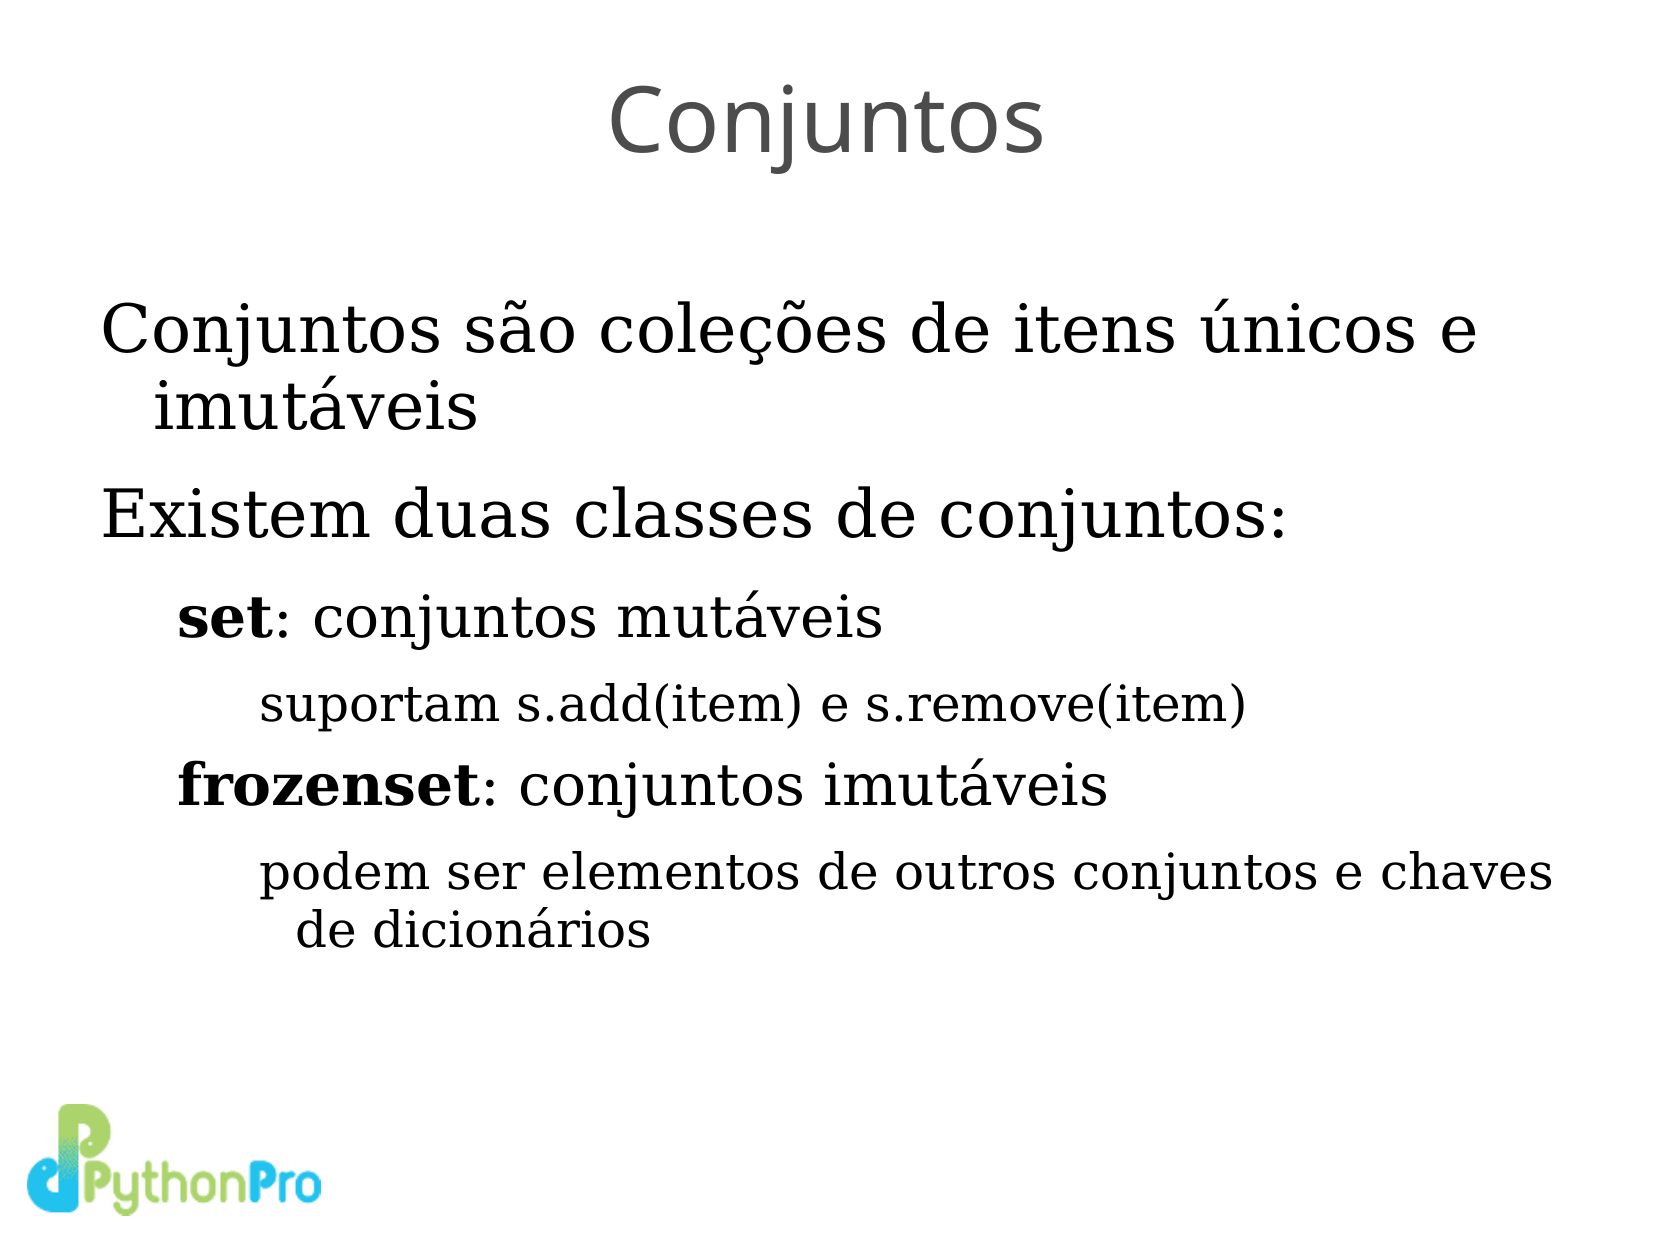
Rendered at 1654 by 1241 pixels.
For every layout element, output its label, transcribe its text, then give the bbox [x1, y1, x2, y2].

title Conjuntos [82, 13, 1571, 222]
list Conjuntos são coleções de itens únicos e imutáveis Existem duas classes de conjuntos: set: conjuntos mutáveis suportam s.add(item) e s.remove(item) frozenset: conjuntos imutáveis podem ser elementos de outros conjuntos e chaves de dicionários [82, 290, 1571, 1109]
picture [27, 1104, 321, 1216]
